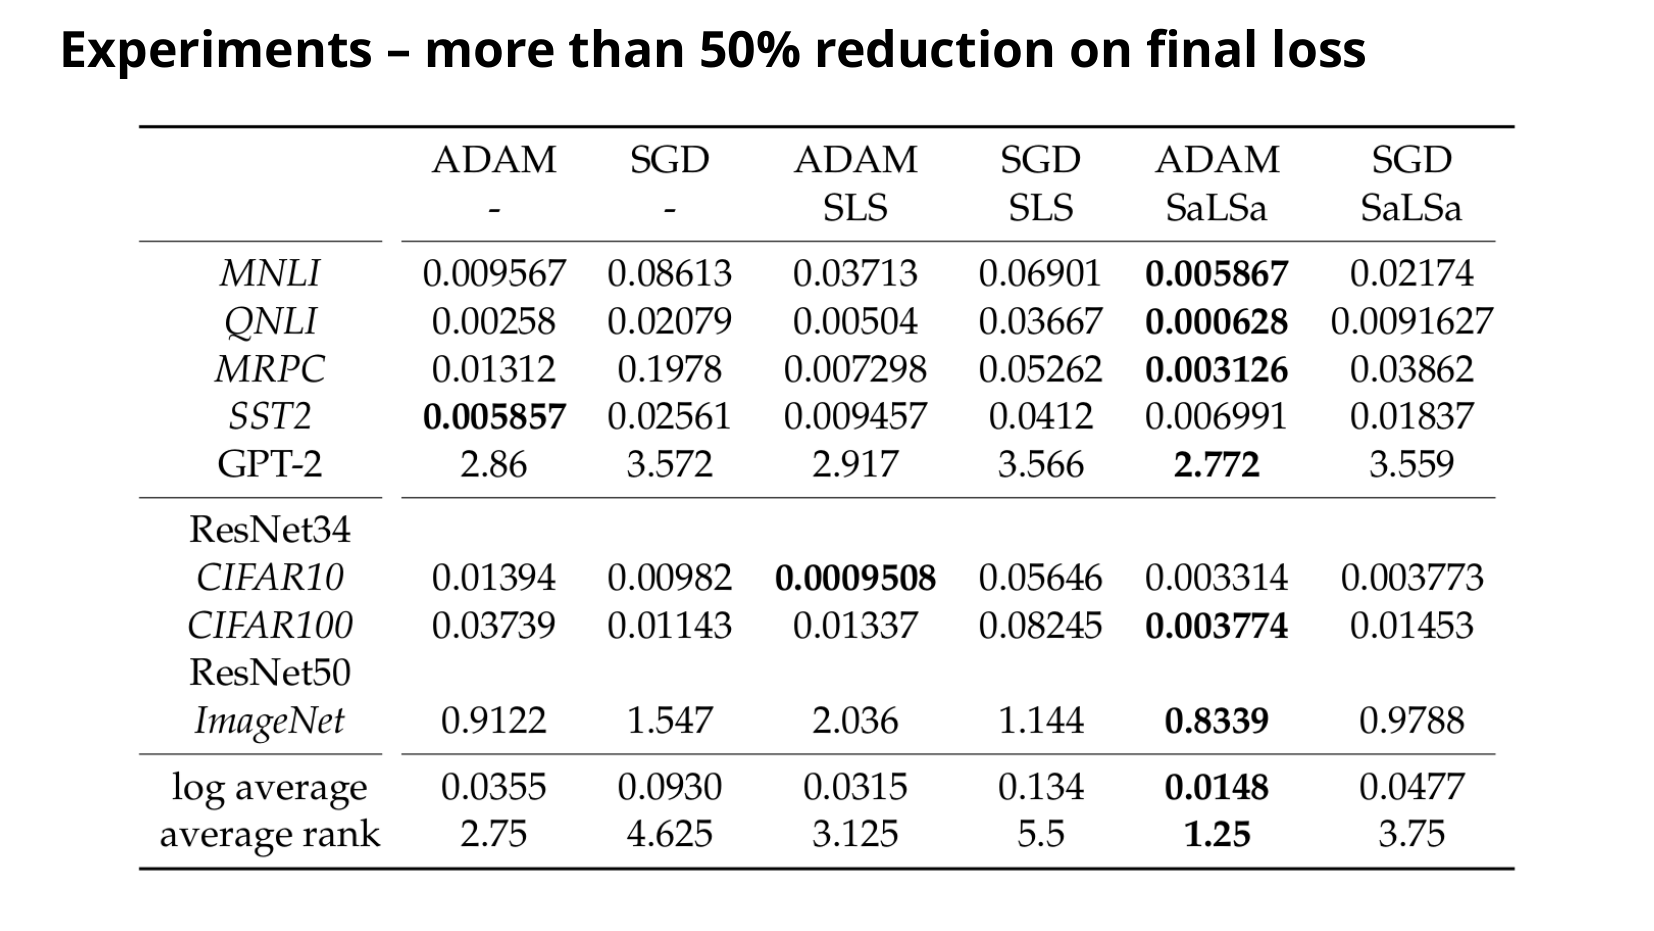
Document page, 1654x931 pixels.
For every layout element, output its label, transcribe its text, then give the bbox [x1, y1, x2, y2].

text_box Experiments – more than 50% reduction on final loss [45, 10, 1426, 75]
picture [75, 112, 1538, 889]
